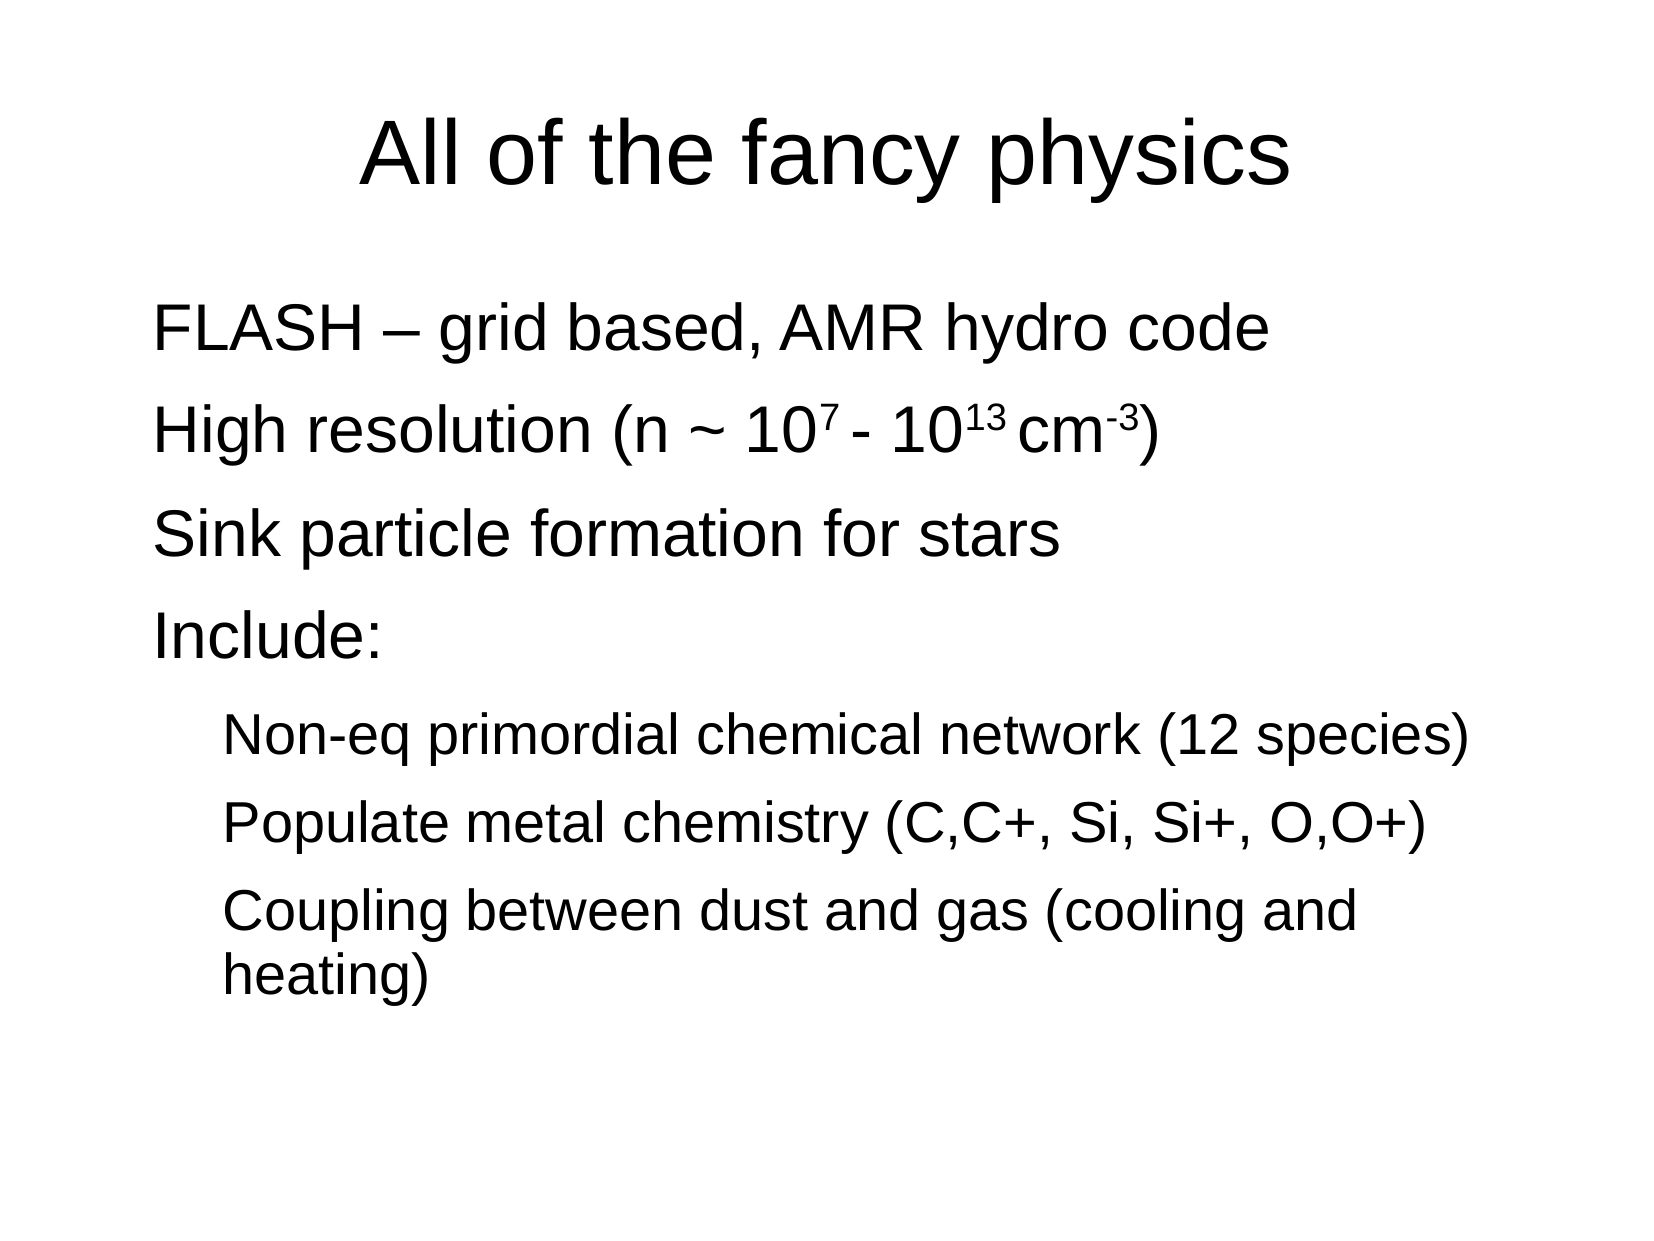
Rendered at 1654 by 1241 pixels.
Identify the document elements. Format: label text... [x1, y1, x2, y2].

list FLASH – grid based, AMR hydro code High resolution (n ~ 107 - 1013 cm-3) Sink particle formation for stars Include: Non-eq primordial chemical network (12 species) Populate metal chemistry (C,C+, Si, Si+, O,O+) Coupling between dust and gas (cooling and heating) [82, 290, 1571, 1010]
title All of the fancy physics [82, 49, 1571, 257]
